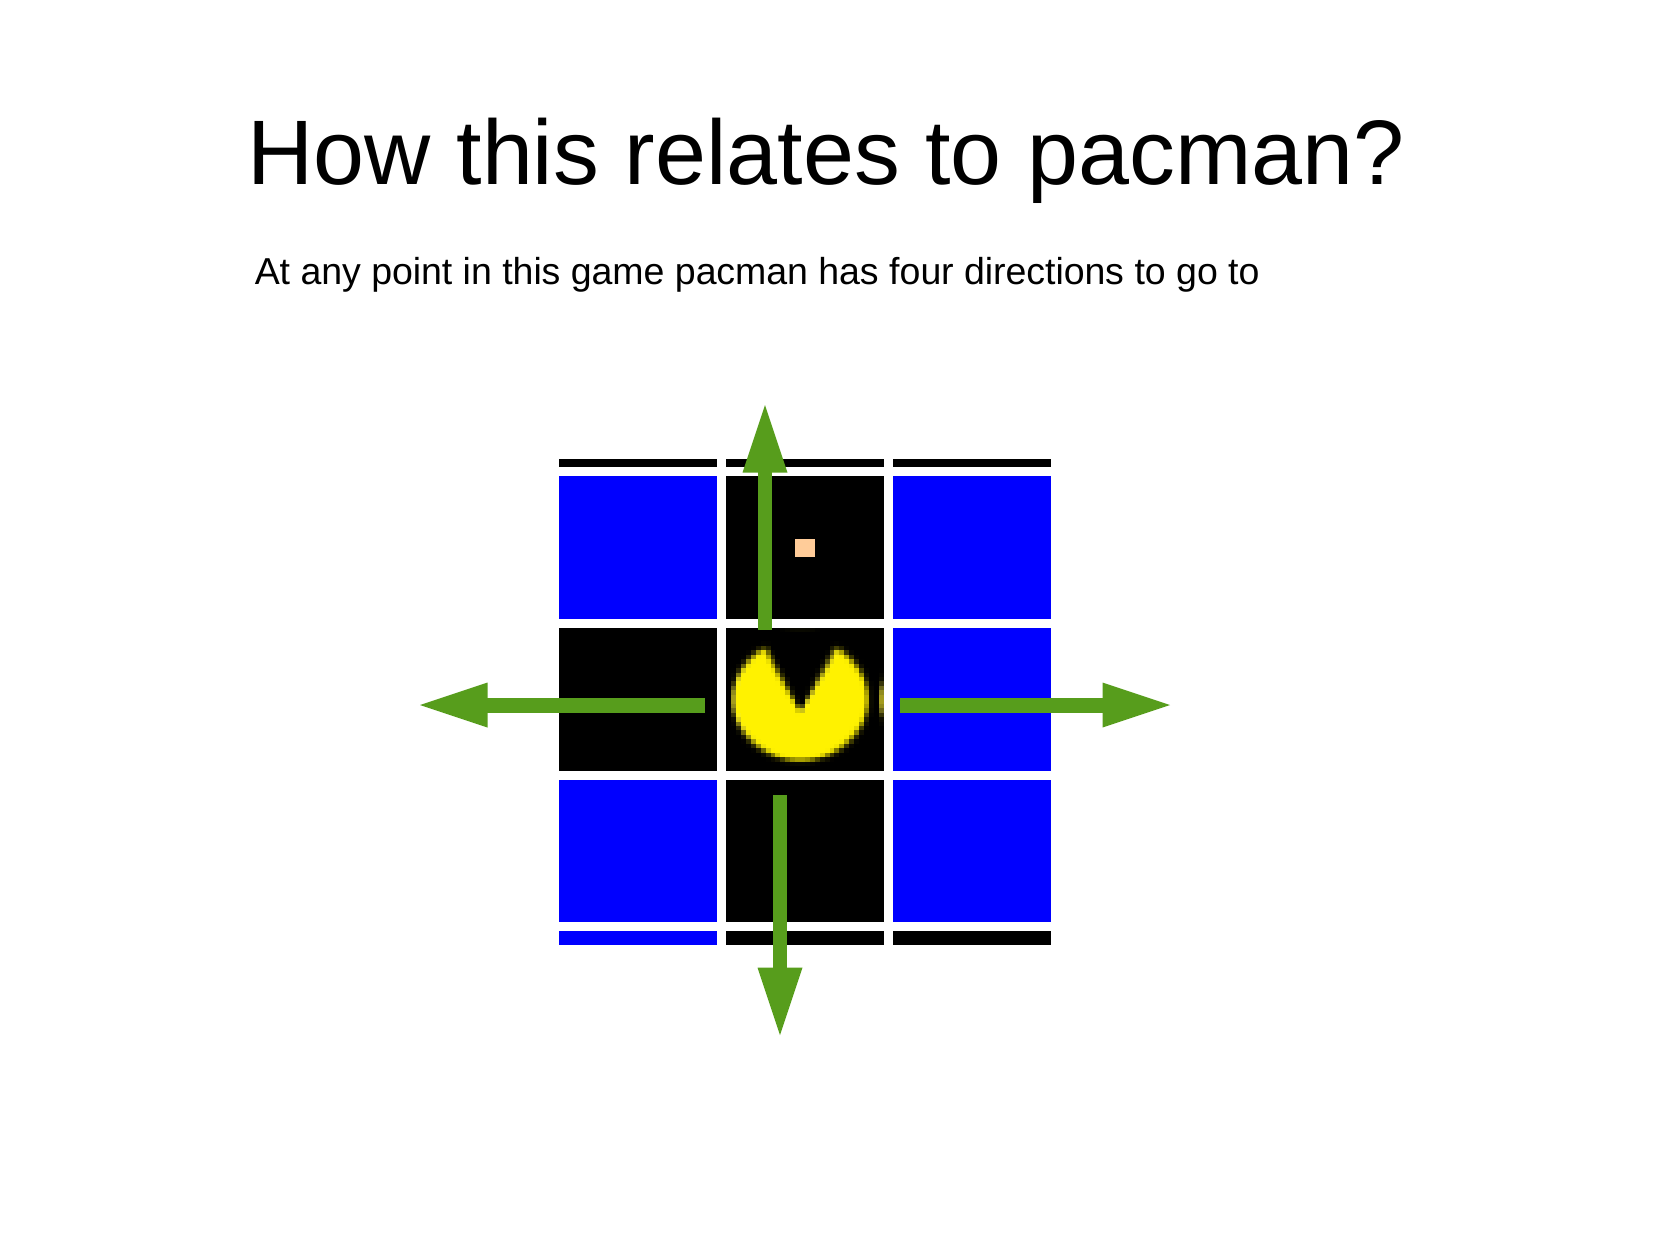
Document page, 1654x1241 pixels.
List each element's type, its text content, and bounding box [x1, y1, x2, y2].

text_box At any point in this game pacman has four directions to go to [240, 243, 1654, 301]
title How this relates to pacman? [82, 49, 1571, 257]
picture [555, 459, 1051, 946]
